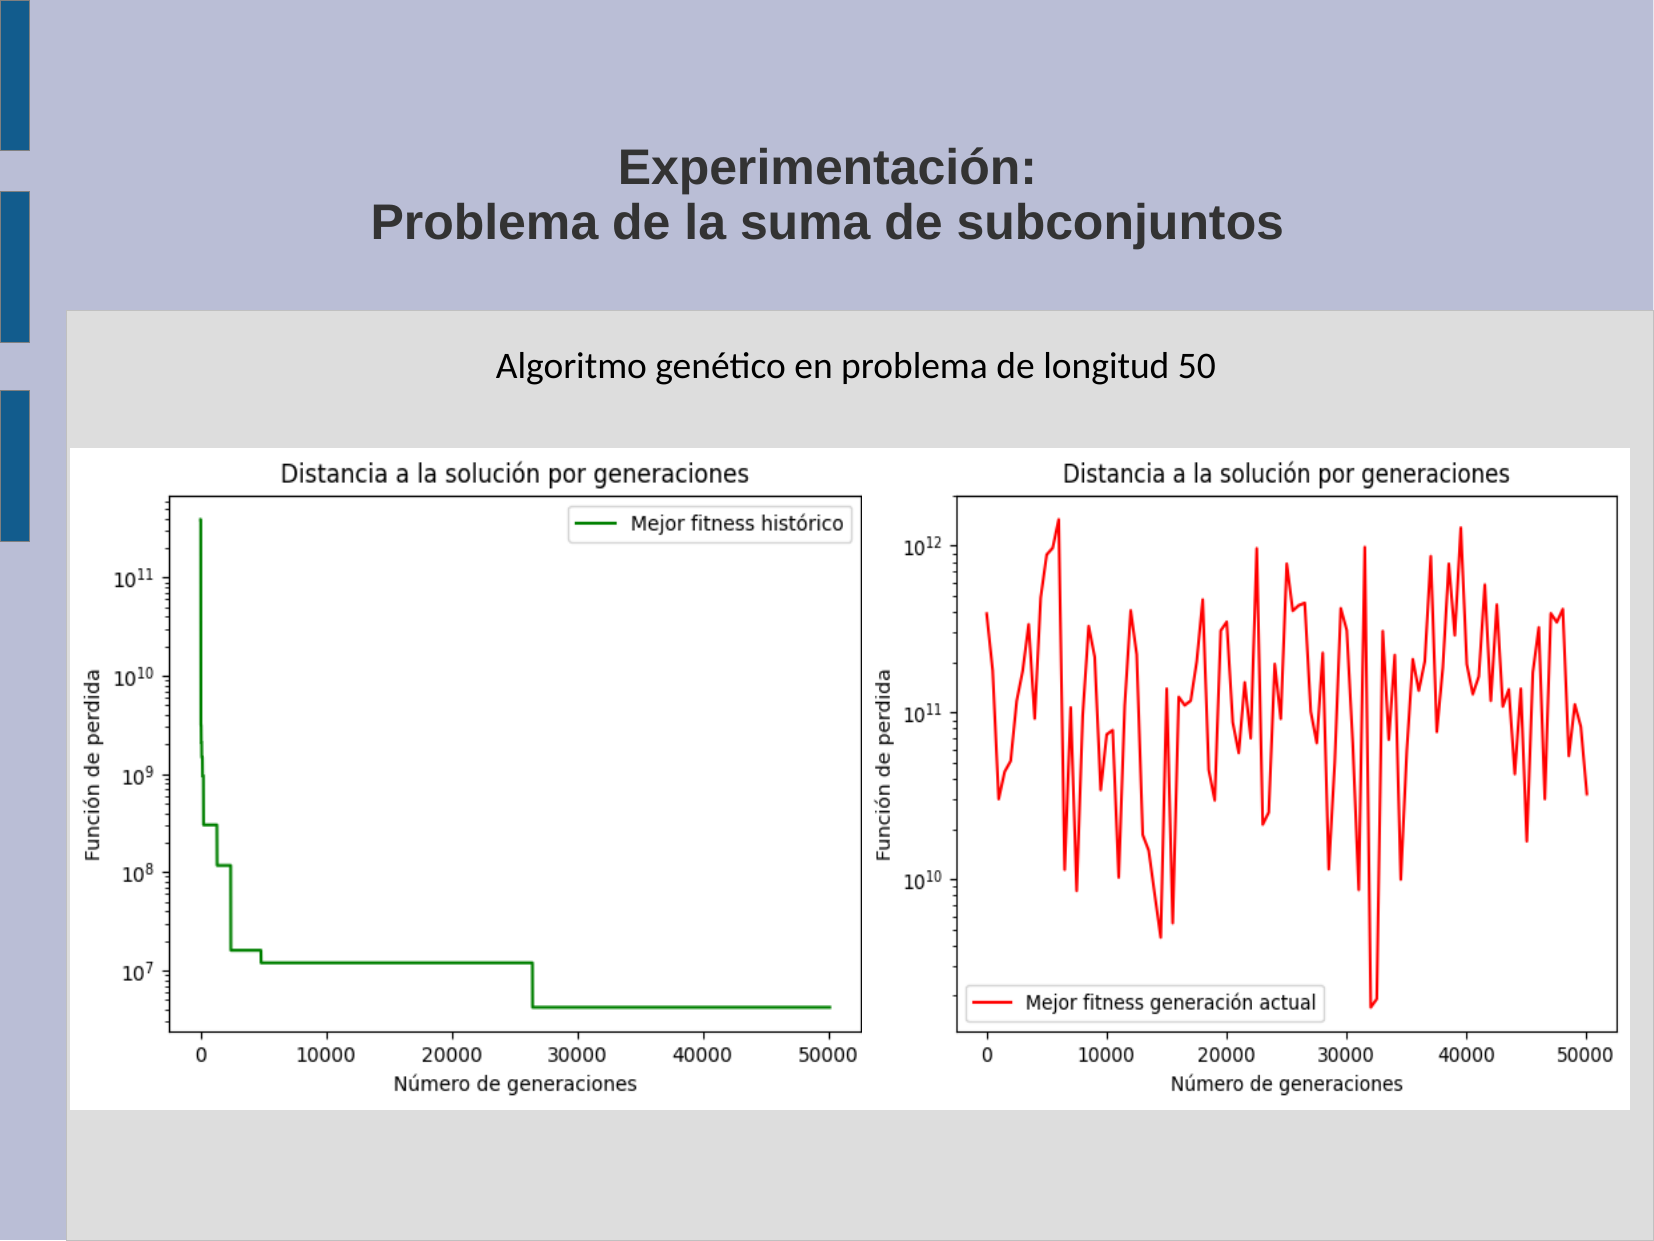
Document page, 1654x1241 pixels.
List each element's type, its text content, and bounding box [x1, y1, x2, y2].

picture [70, 448, 1630, 1110]
text_box Algoritmo genético en problema de longitud 50 [177, 342, 1536, 404]
title Experimentación: Problema de la suma de subconjuntos [121, 91, 1534, 299]
